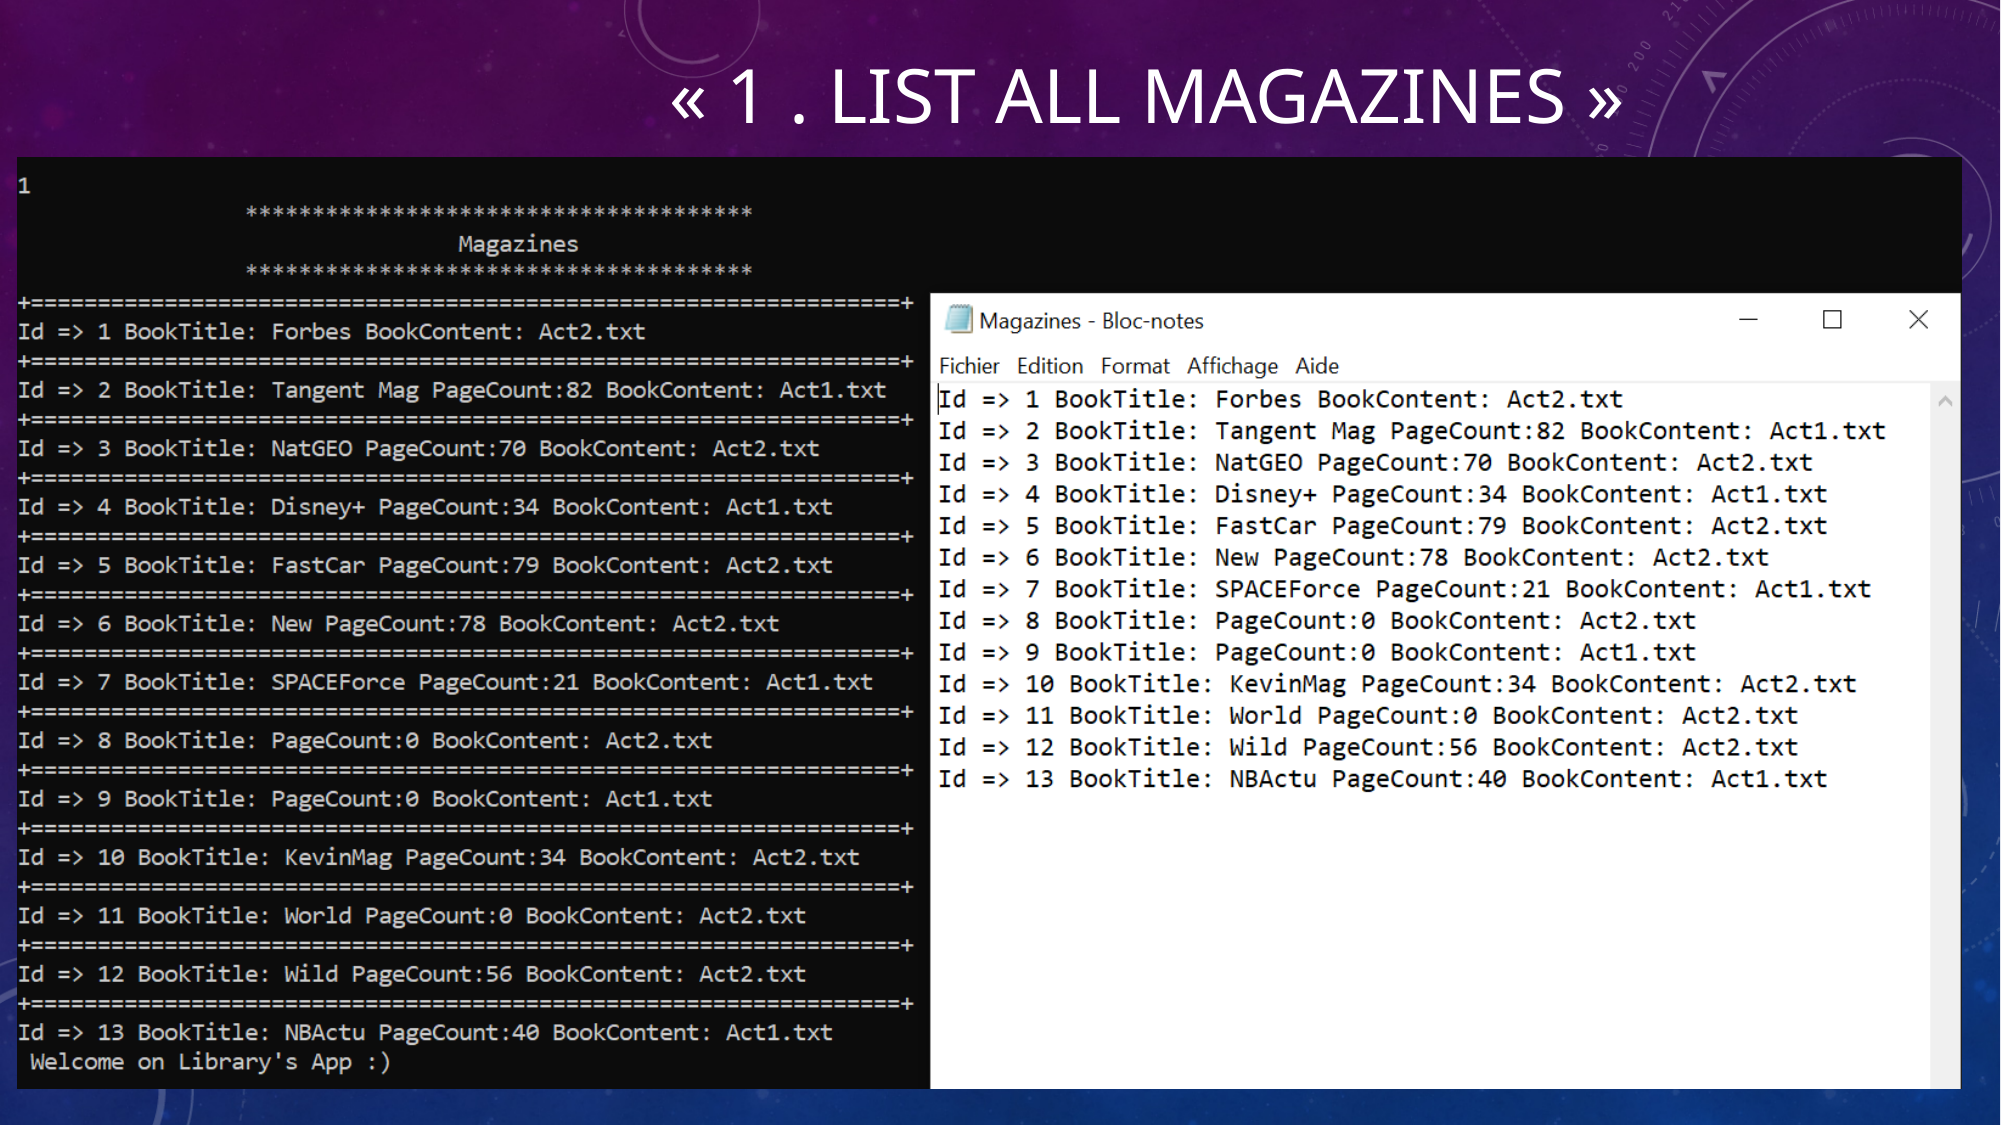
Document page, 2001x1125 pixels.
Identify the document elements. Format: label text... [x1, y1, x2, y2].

picture [17, 157, 1962, 1089]
title « 1 . List all Magazines » [654, 0, 2000, 213]
